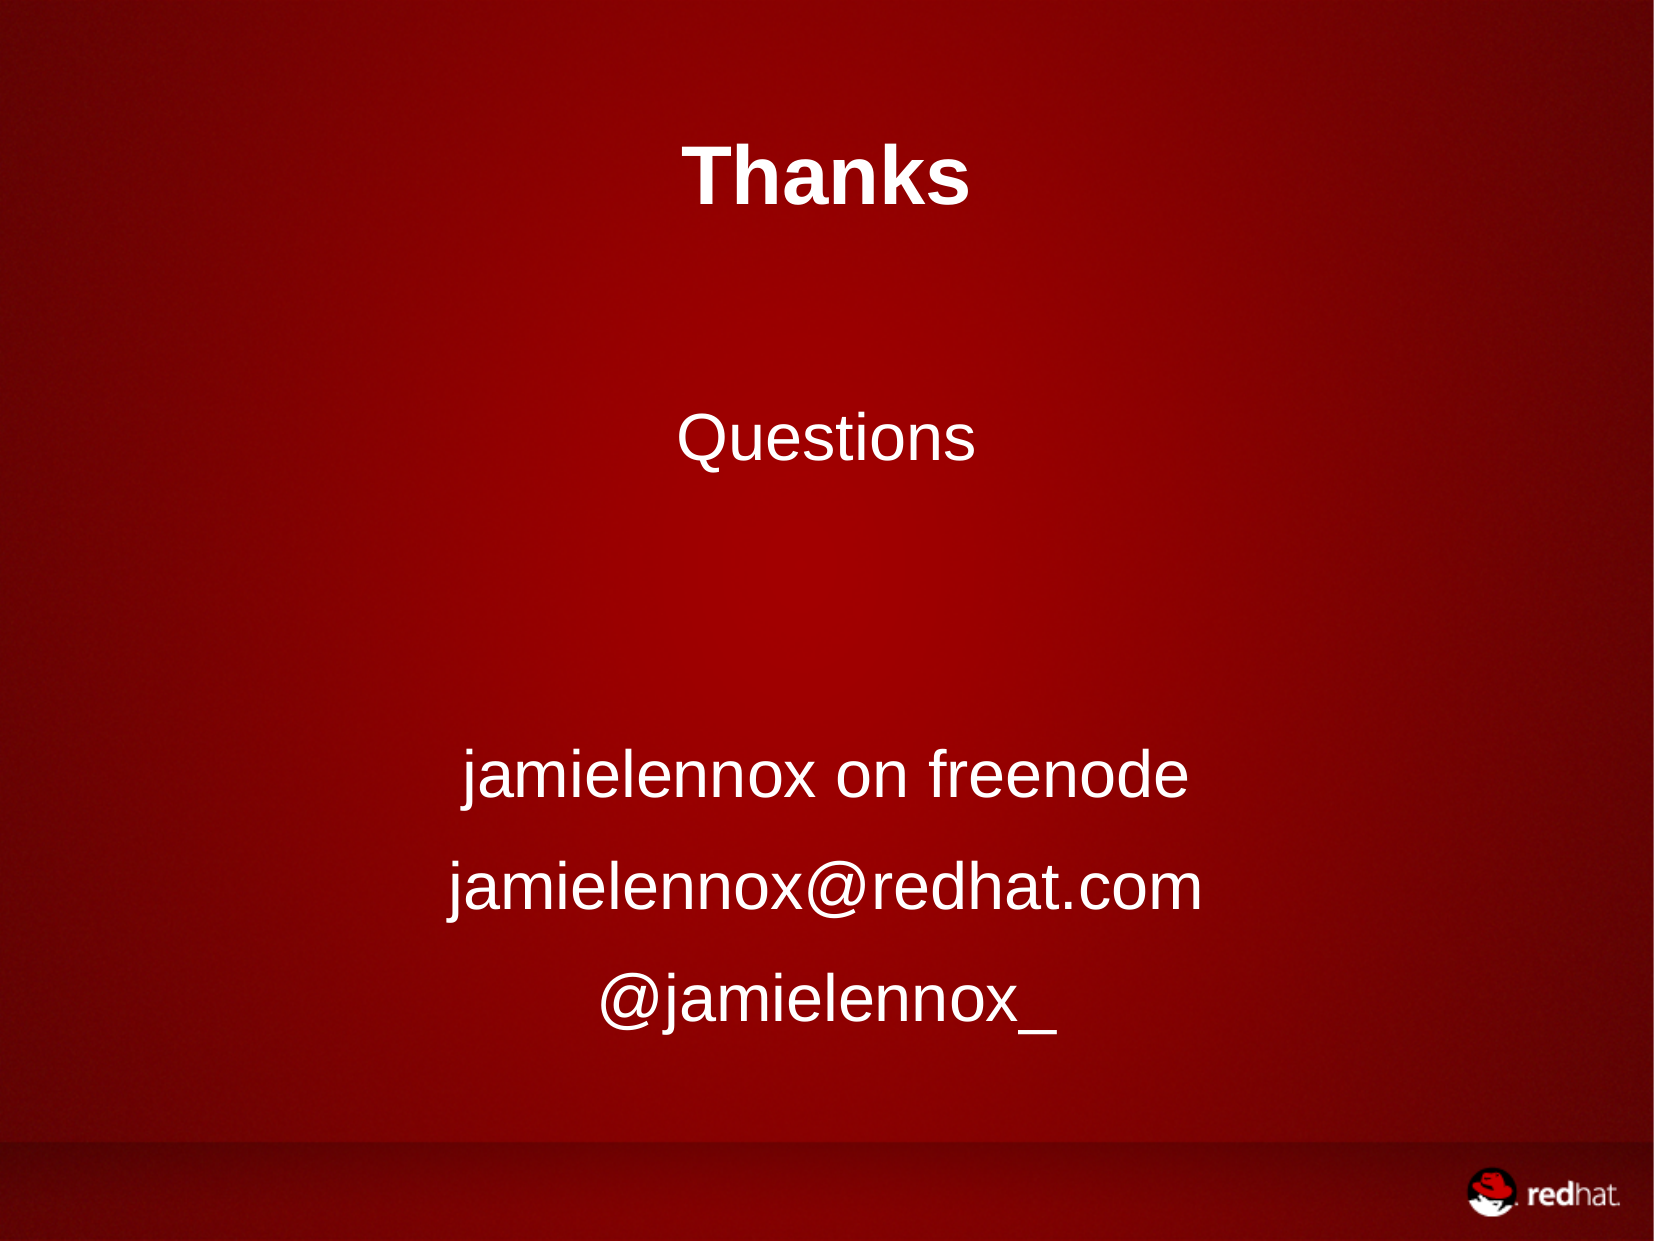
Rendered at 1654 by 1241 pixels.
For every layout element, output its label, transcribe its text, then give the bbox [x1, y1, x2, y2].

subtitle Questions jamielennox on freenode jamielennox@redhat.com @jamielennox_ [82, 290, 1571, 1109]
title Thanks [82, 49, 1571, 257]
picture [0, 0, 1654, 1241]
